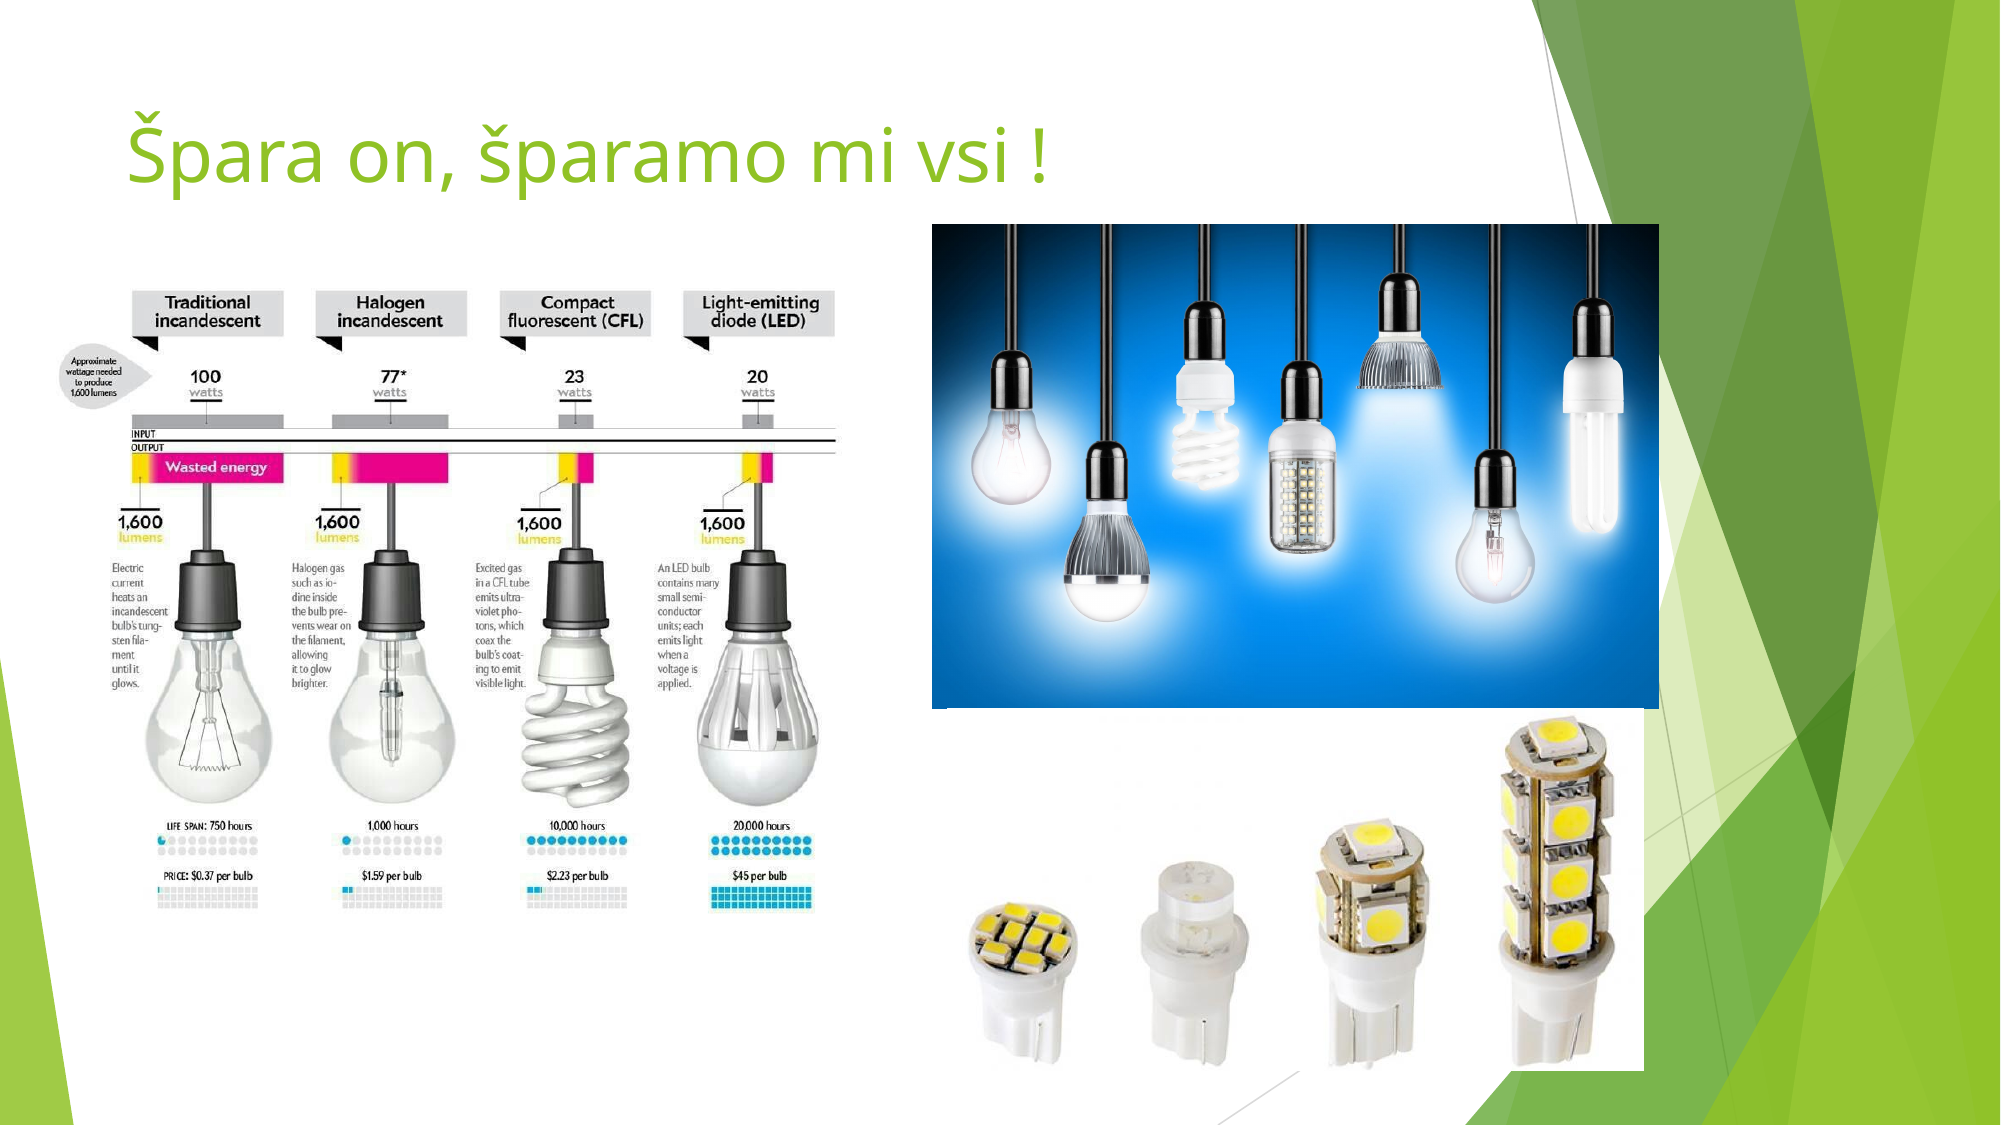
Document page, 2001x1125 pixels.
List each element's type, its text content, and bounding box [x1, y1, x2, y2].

title Špara on, šparamo mi vsi ! [111, 99, 1522, 317]
picture [49, 281, 855, 919]
picture [932, 224, 1659, 1071]
